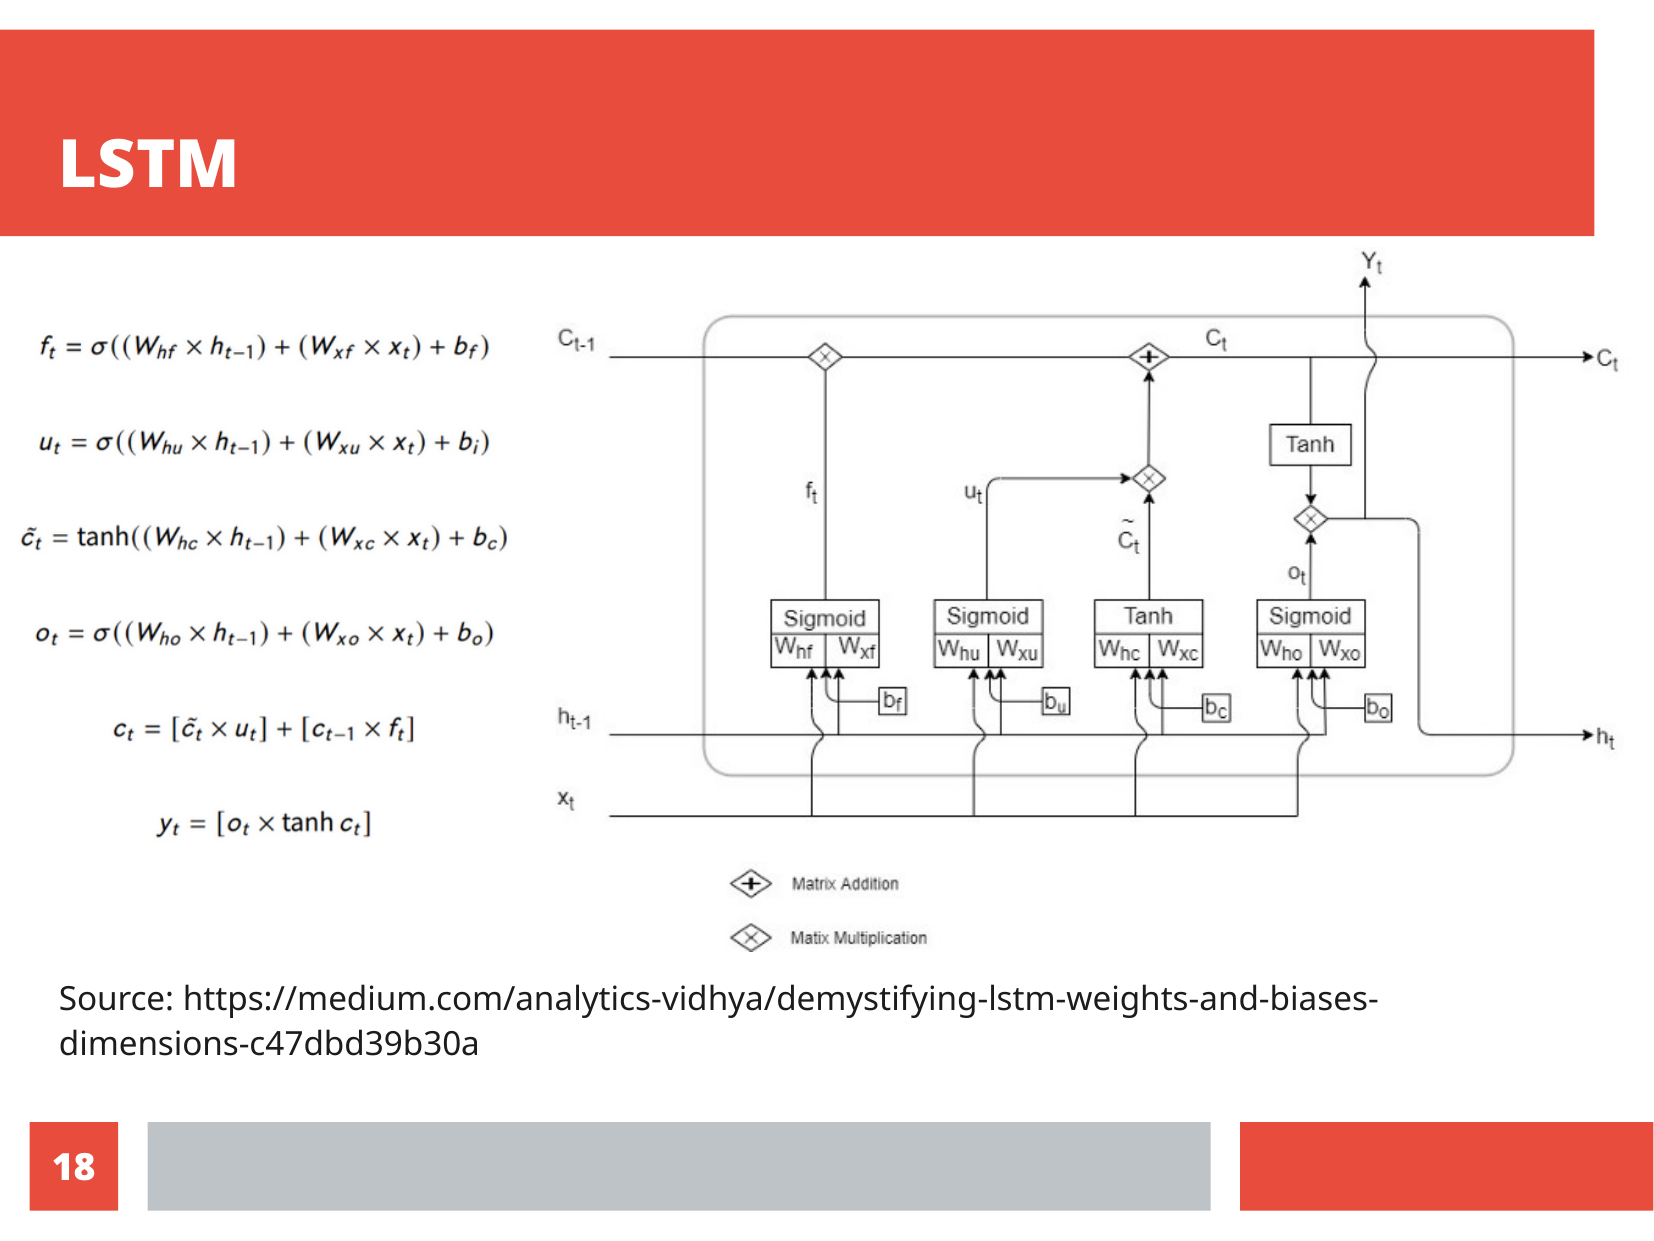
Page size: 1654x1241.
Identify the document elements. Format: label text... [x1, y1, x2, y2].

list Source: https://medium.com/analytics-vidhya/demystifying-lstm-weights-and-biases-dimensions-c47dbd39b30a [59, 974, 1565, 1093]
title LSTM [59, 59, 1595, 207]
picture [11, 312, 524, 857]
picture [555, 247, 1649, 952]
